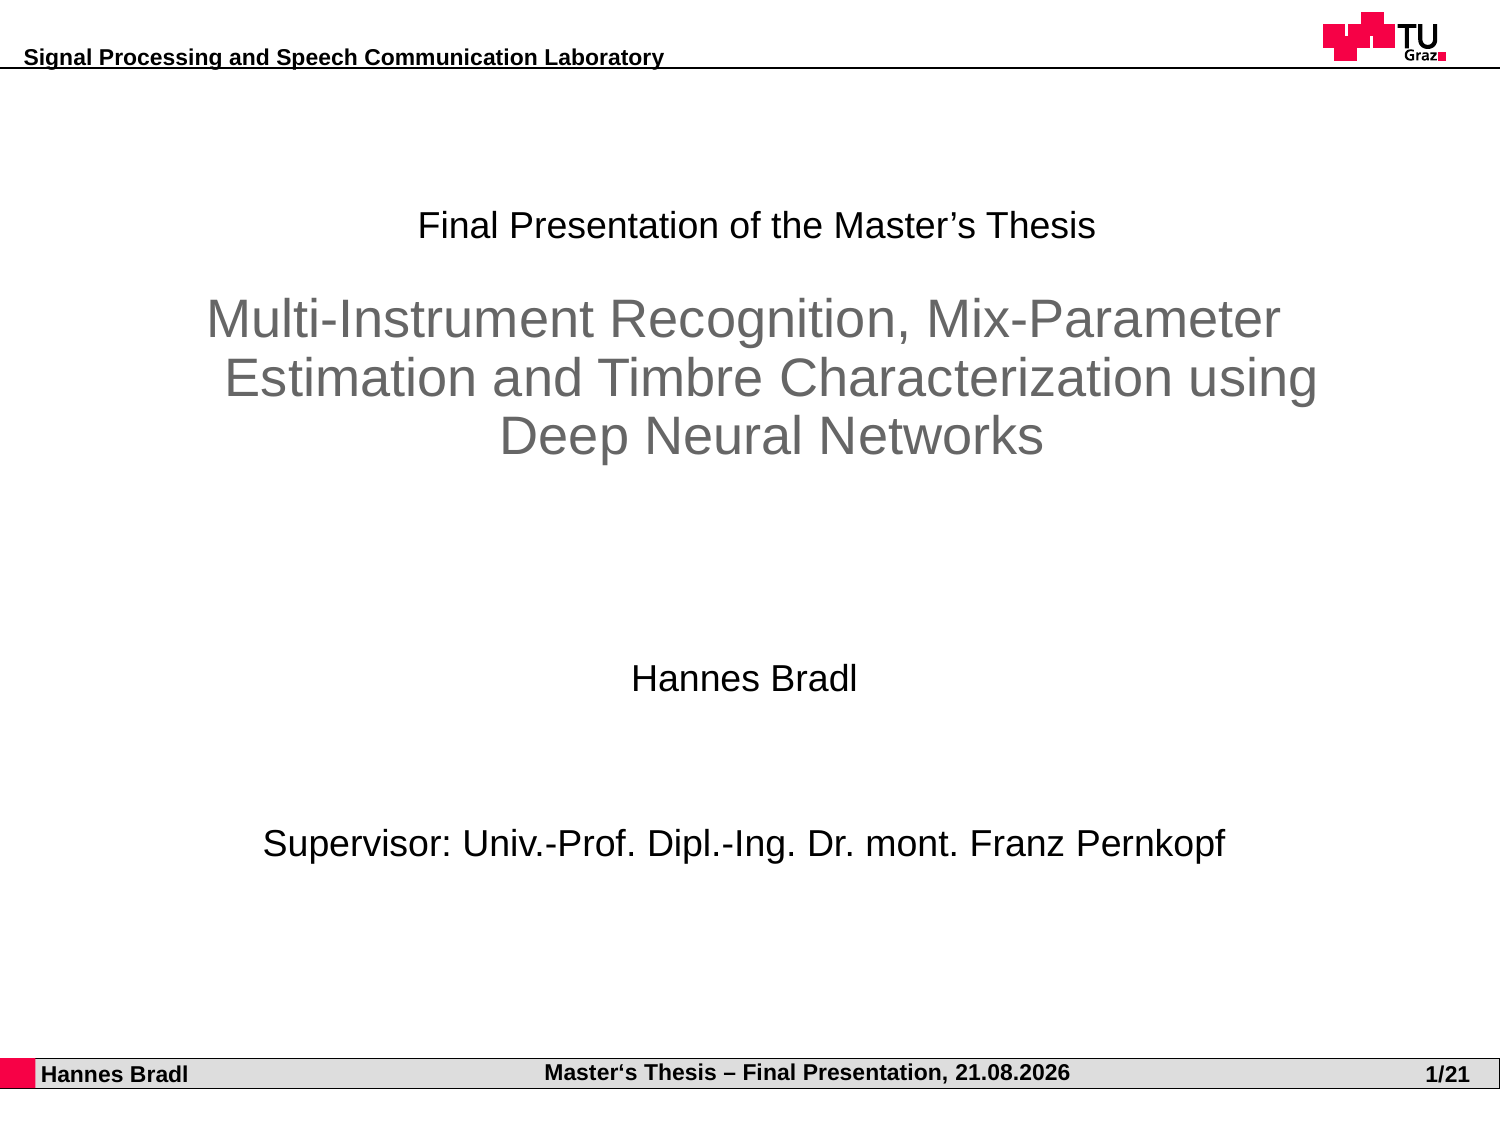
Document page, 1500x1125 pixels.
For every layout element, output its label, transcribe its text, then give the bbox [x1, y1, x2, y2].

list Final Presentation of the Master’s Thesis [319, 171, 1134, 271]
list Multi-Instrument Recognition, Mix-Parameter Estimation and Timbre Characterization using Deep Neural Networks Hannes Bradl Supervisor: Univ.-Prof. Dipl.-Ing. Dr. mont. Franz Pernkopf [106, 283, 1382, 803]
